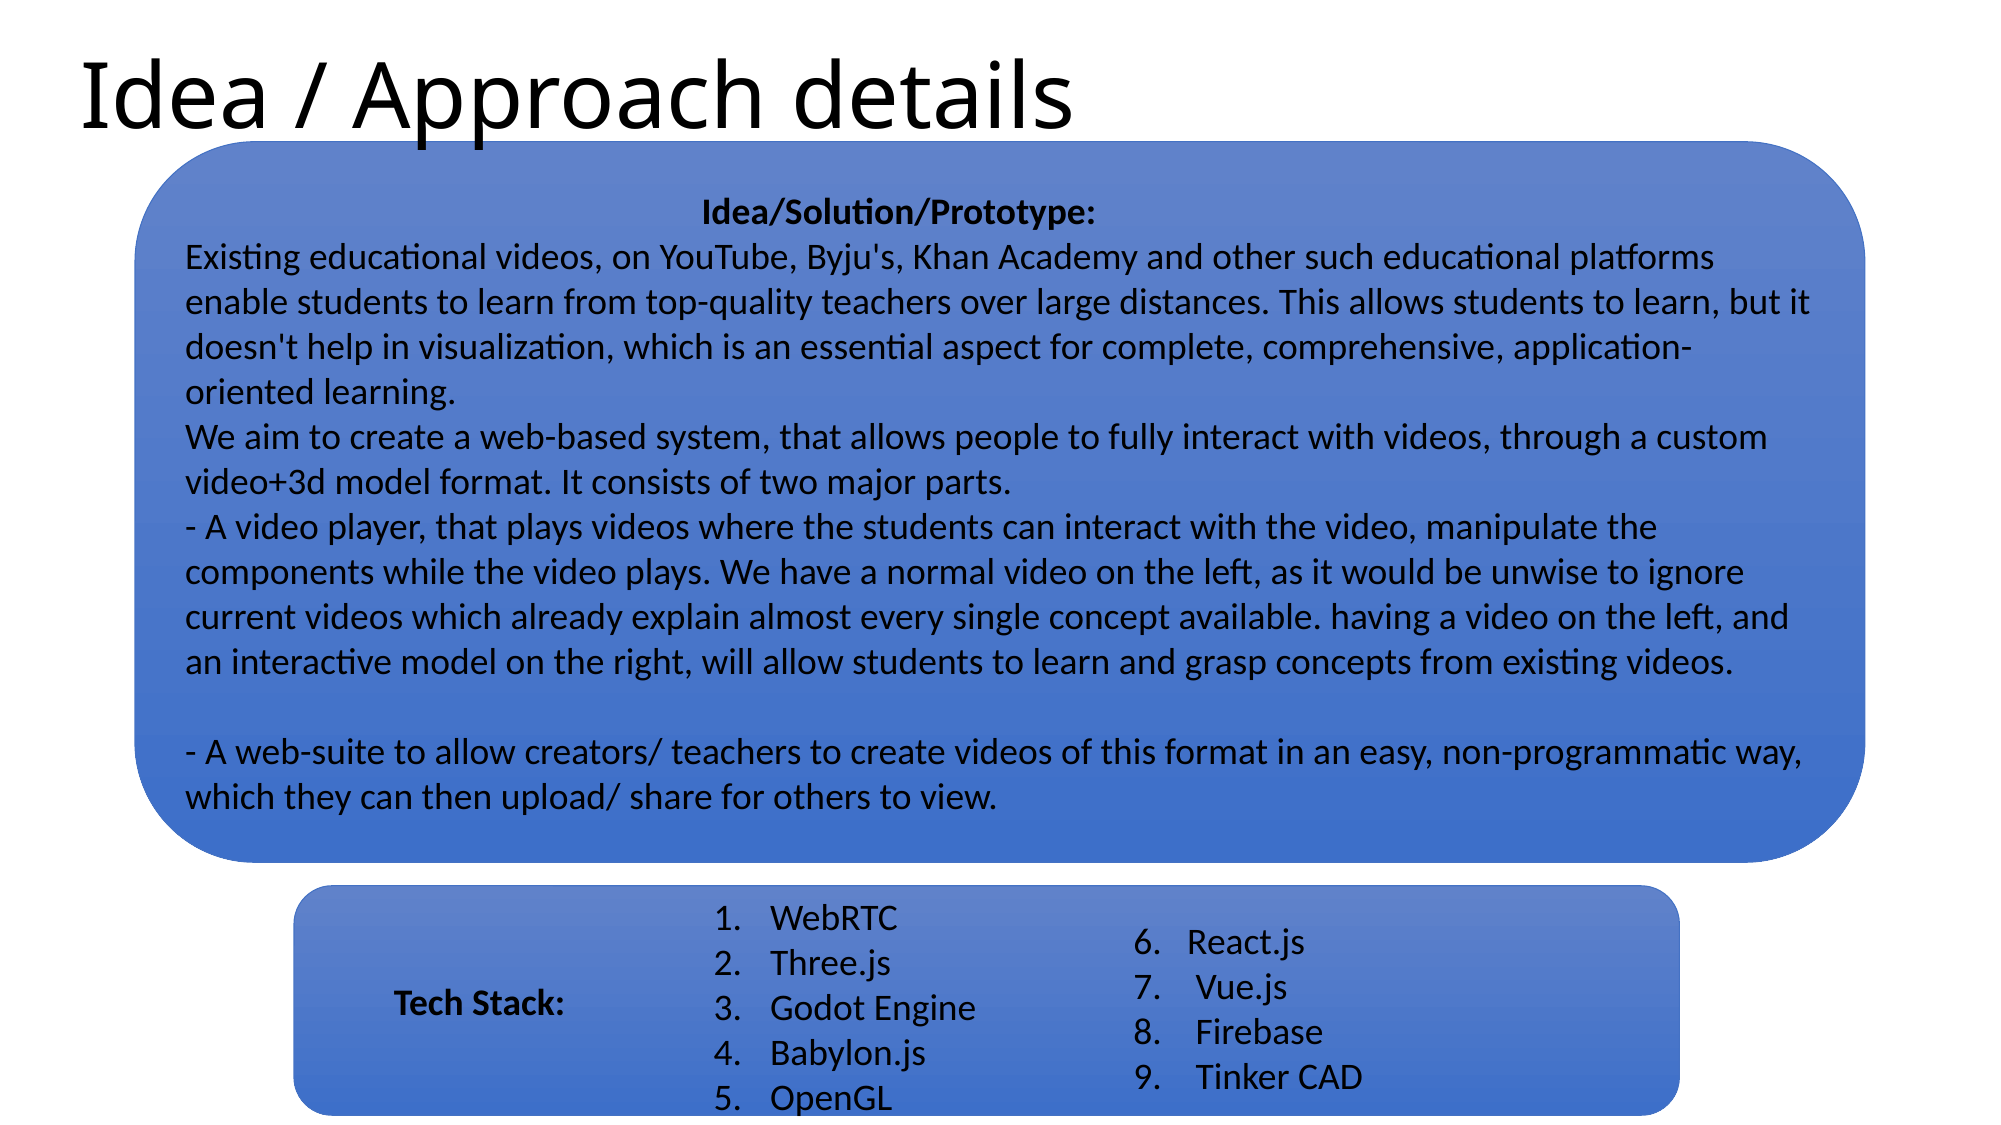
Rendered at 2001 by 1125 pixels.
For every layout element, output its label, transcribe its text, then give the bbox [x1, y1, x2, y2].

text_box Idea/Solution/Prototype: Existing educational videos, on YouTube, Byju's, Khan Academy and other such educational platforms enable students to learn from top-quality teachers over large distances. This allows students to learn, but it doesn't help in visualization, which is an essential aspect for complete, comprehensive, application-oriented learning. We aim to create a web-based system, that allows people to fully interact with videos, through a custom video+3d model format. It consists of two major parts. - A video player, that plays videos where the students can interact with the video, manipulate the components while the video plays. We have a normal video on the left, as it would be unwise to ignore current videos which already explain almost every single concept available. having a video on the left, and an interactive model on the right, will allow students to learn and grasp concepts from existing videos. - A web-suite to allow creators/ teachers to create videos of this format in an easy, non-programmatic way, which they can then upload/ share for others to view. [134, 193, 1865, 863]
text_box WebRTC Three.js Godot Engine Babylon.js OpenGL [698, 885, 1040, 1125]
text_box Tech Stack: [293, 885, 698, 1116]
text_box 6. React.js 7. Vue.js 8. Firebase 9. Tinker CAD [1118, 909, 1441, 1105]
title Idea / Approach details [64, 5, 1865, 193]
text_box Tech Stack: [1040, 885, 1680, 1116]
